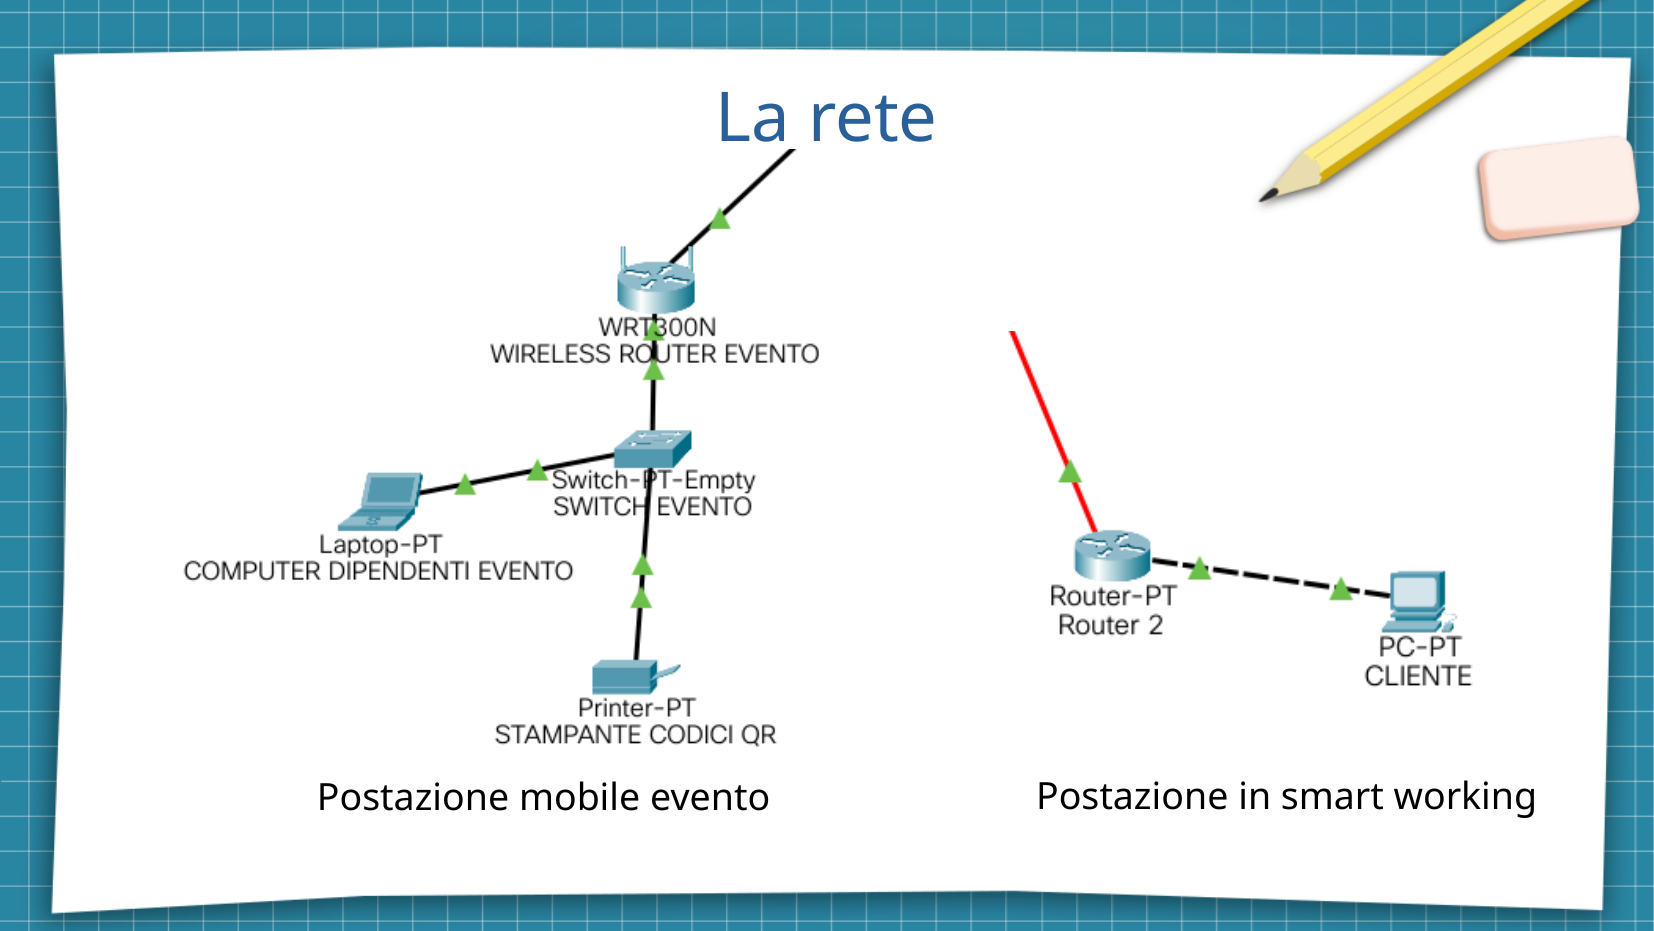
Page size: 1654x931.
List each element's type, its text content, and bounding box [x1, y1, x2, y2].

text_box Postazione mobile evento [262, 763, 826, 820]
text_box Postazione in smart working [986, 762, 1587, 820]
title La rete [82, 37, 1571, 193]
picture [0, 0, 1654, 931]
